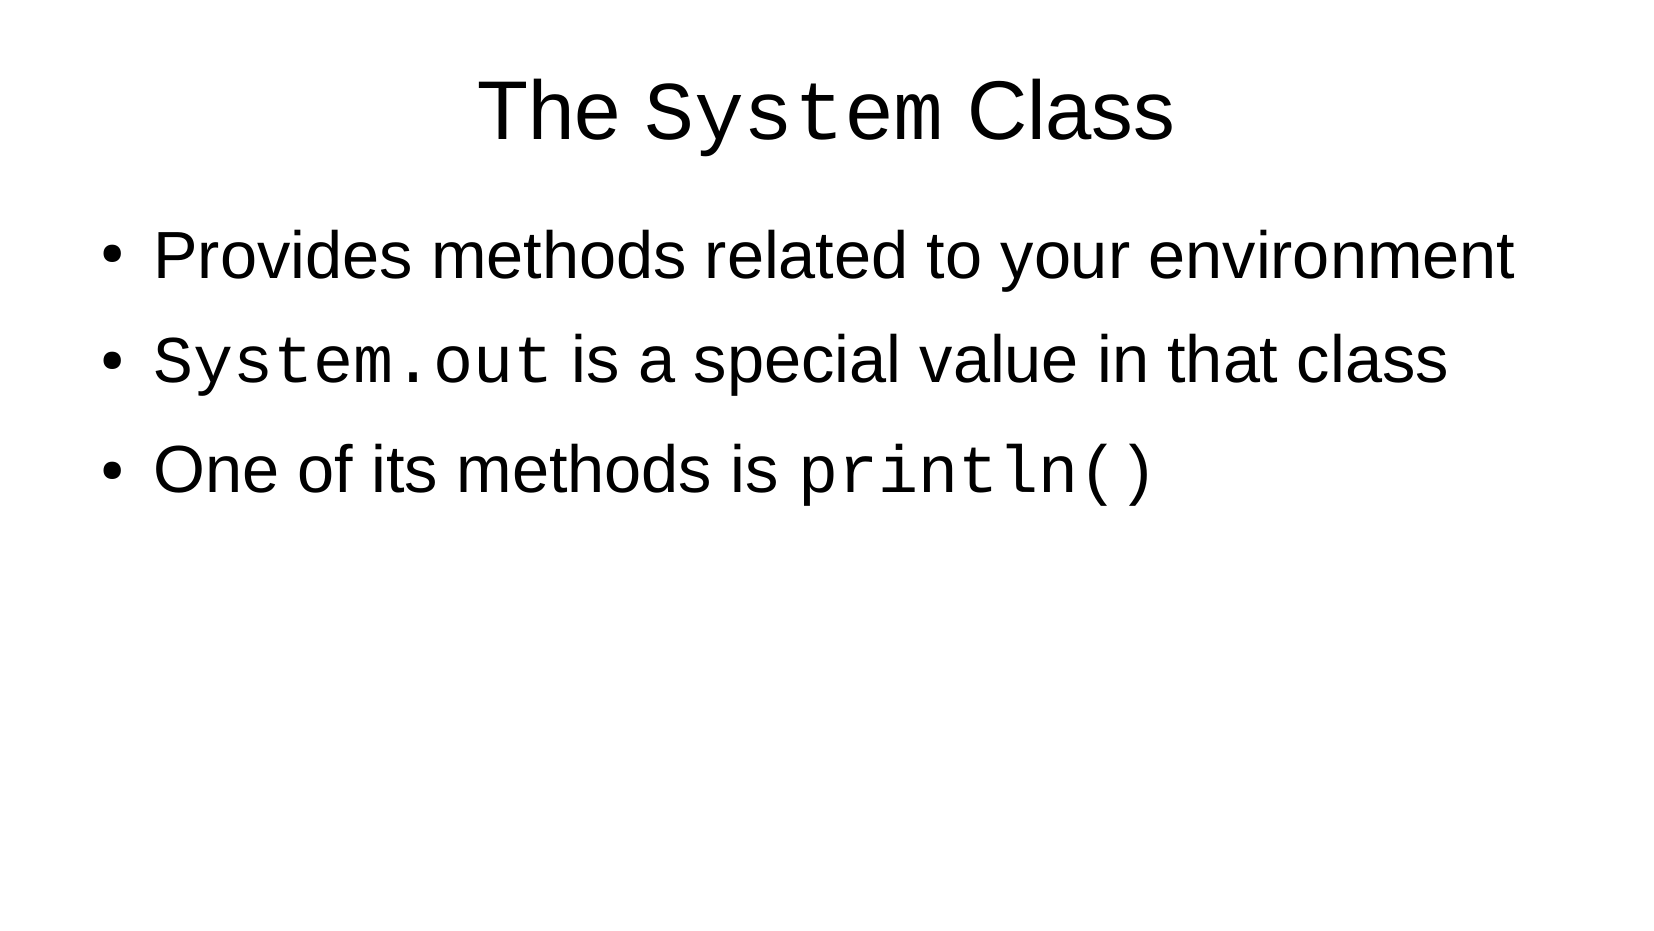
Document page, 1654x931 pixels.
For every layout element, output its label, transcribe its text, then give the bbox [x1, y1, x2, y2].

title The System Class [82, 37, 1571, 193]
list Provides methods related to your environment System.out is a special value in that class One of its methods is println() [82, 217, 1571, 526]
